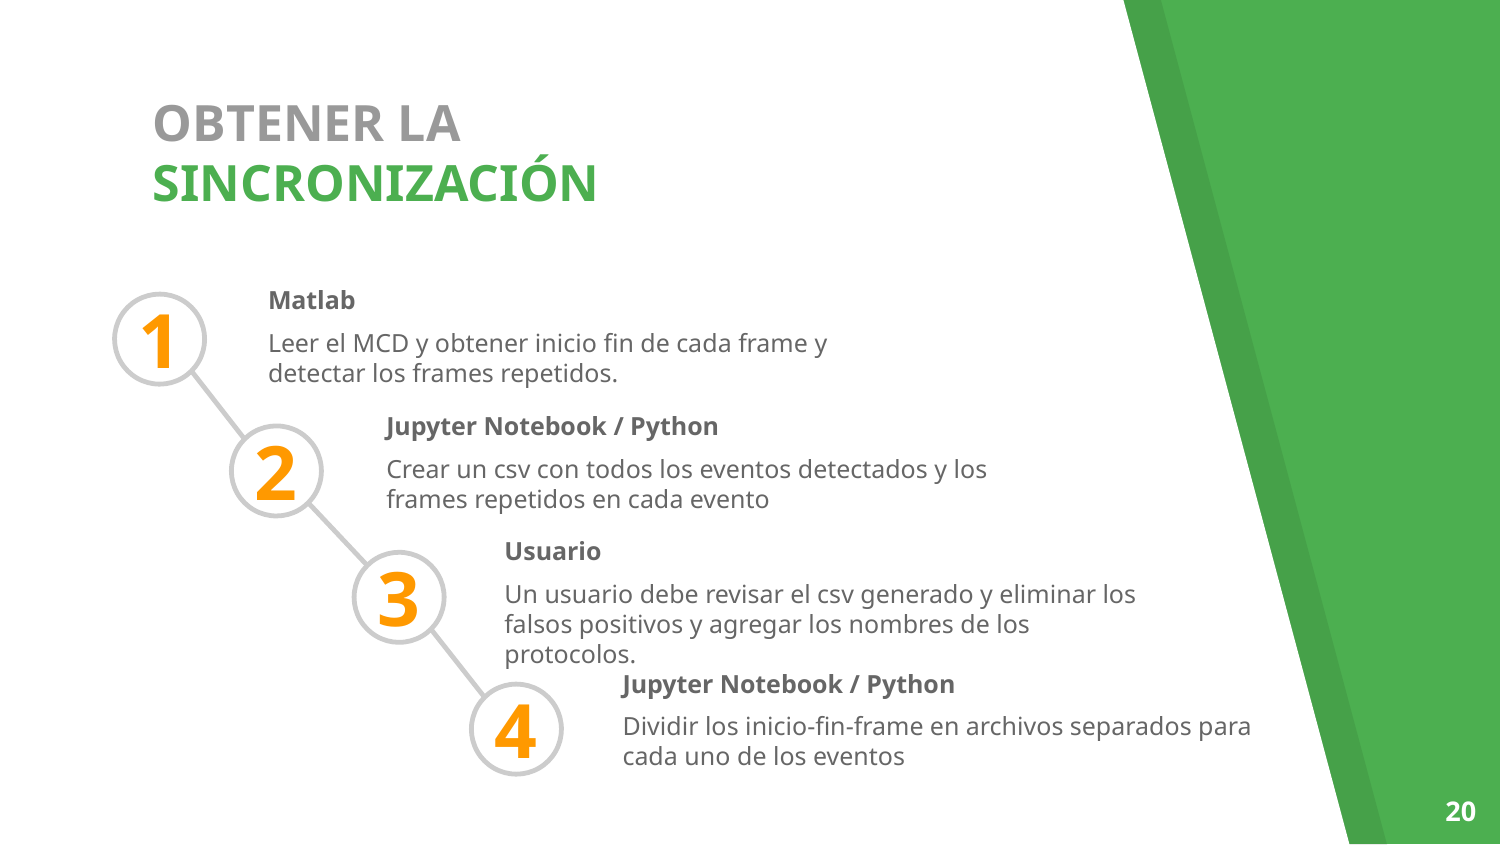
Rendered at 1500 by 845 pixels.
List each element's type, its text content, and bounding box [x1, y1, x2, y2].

text_box 2 [231, 425, 322, 516]
list Usuario Un usuario debe revisar el csv generado y eliminar los falsos positivos y agregar los nombres de los protocolos. [489, 520, 1180, 646]
list Matlab Leer el MCD y obtener inicio fin de cada frame y detectar los frames repetidos. [253, 270, 944, 361]
title OBTENER LA SINCRONIZACIÓN [137, 159, 926, 227]
text_box 3 [354, 552, 445, 643]
text_box 4 [471, 684, 562, 775]
list Jupyter Notebook / Python Crear un csv con todos los eventos detectados y los frames repetidos en cada evento [371, 395, 1062, 516]
text_box 1 [114, 294, 205, 385]
slide_number <number> [1401, 779, 1492, 845]
list Jupyter Notebook / Python Dividir los inicio-fin-frame en archivos separados para cada uno de los eventos [607, 653, 1298, 778]
